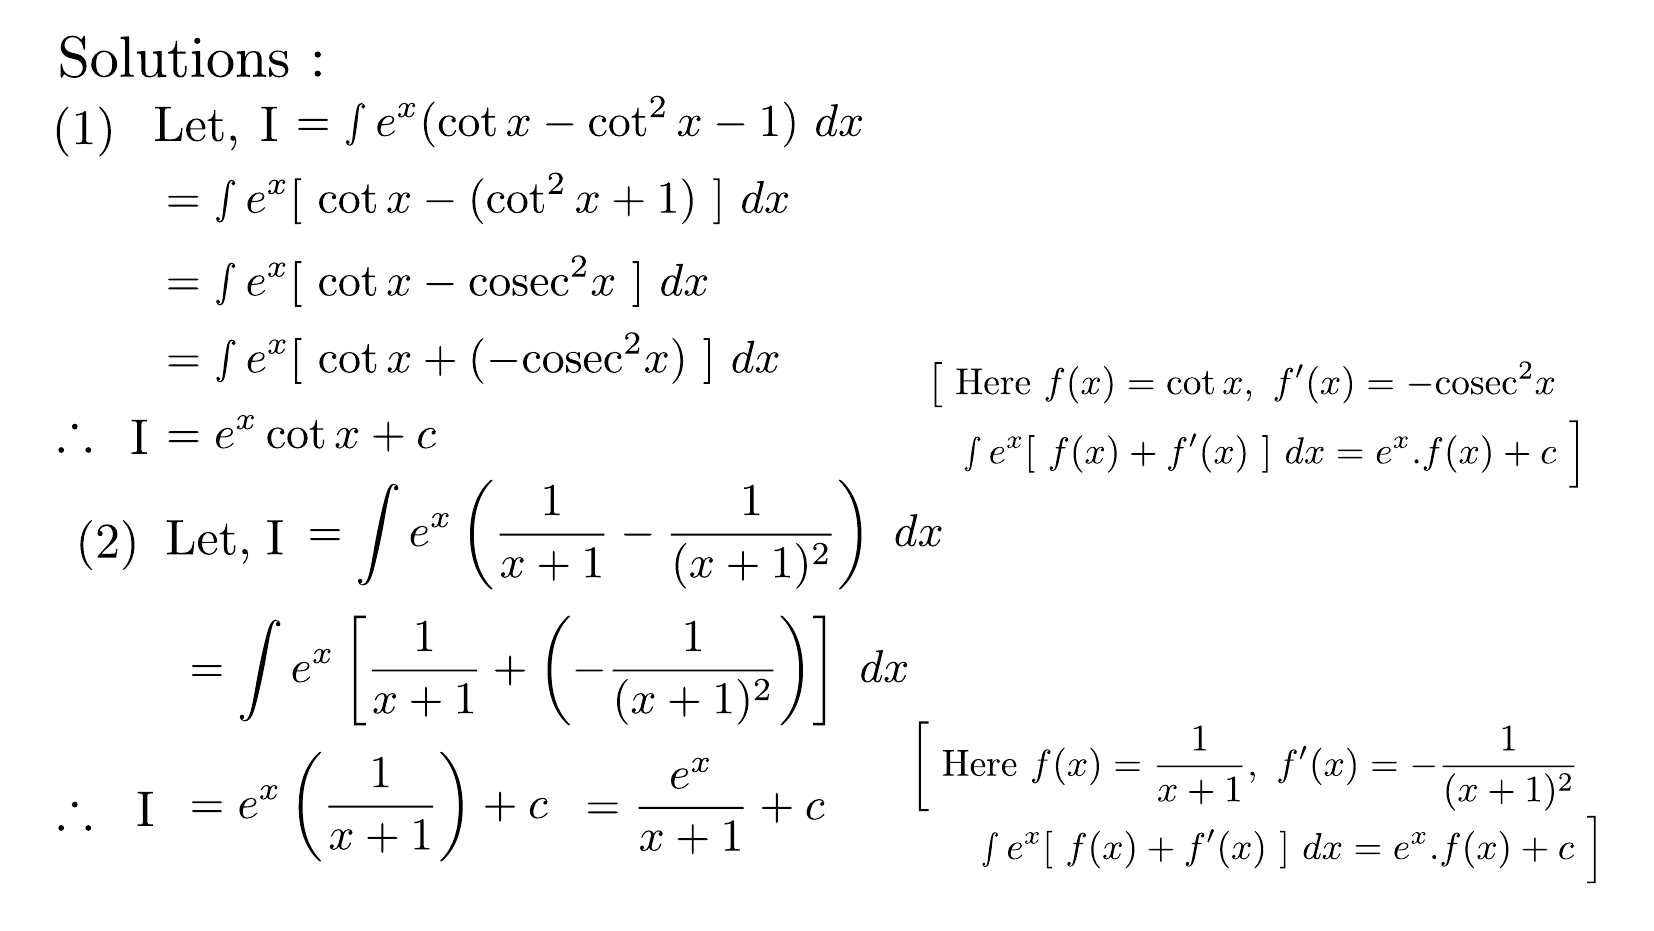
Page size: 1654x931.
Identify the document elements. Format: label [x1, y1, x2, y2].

text_box [267, 520, 283, 555]
text_box [60, 35, 321, 78]
text_box [168, 414, 436, 452]
text_box [166, 520, 249, 564]
text_box [297, 95, 863, 148]
text_box [191, 751, 548, 862]
text_box [78, 520, 135, 571]
text_box [137, 791, 153, 827]
text_box [261, 106, 277, 141]
text_box [929, 361, 1555, 408]
text_box [167, 332, 779, 384]
text_box [155, 106, 237, 151]
text_box [167, 255, 708, 307]
text_box [58, 423, 92, 453]
text_box [964, 420, 1578, 488]
text_box [191, 615, 908, 726]
text_box [58, 801, 92, 831]
text_box [982, 815, 1596, 884]
text_box [54, 106, 111, 157]
text_box [587, 757, 825, 855]
text_box [131, 419, 147, 454]
text_box [309, 479, 942, 590]
text_box [167, 172, 789, 225]
title [47, 36, 1607, 898]
text_box [911, 721, 1575, 812]
